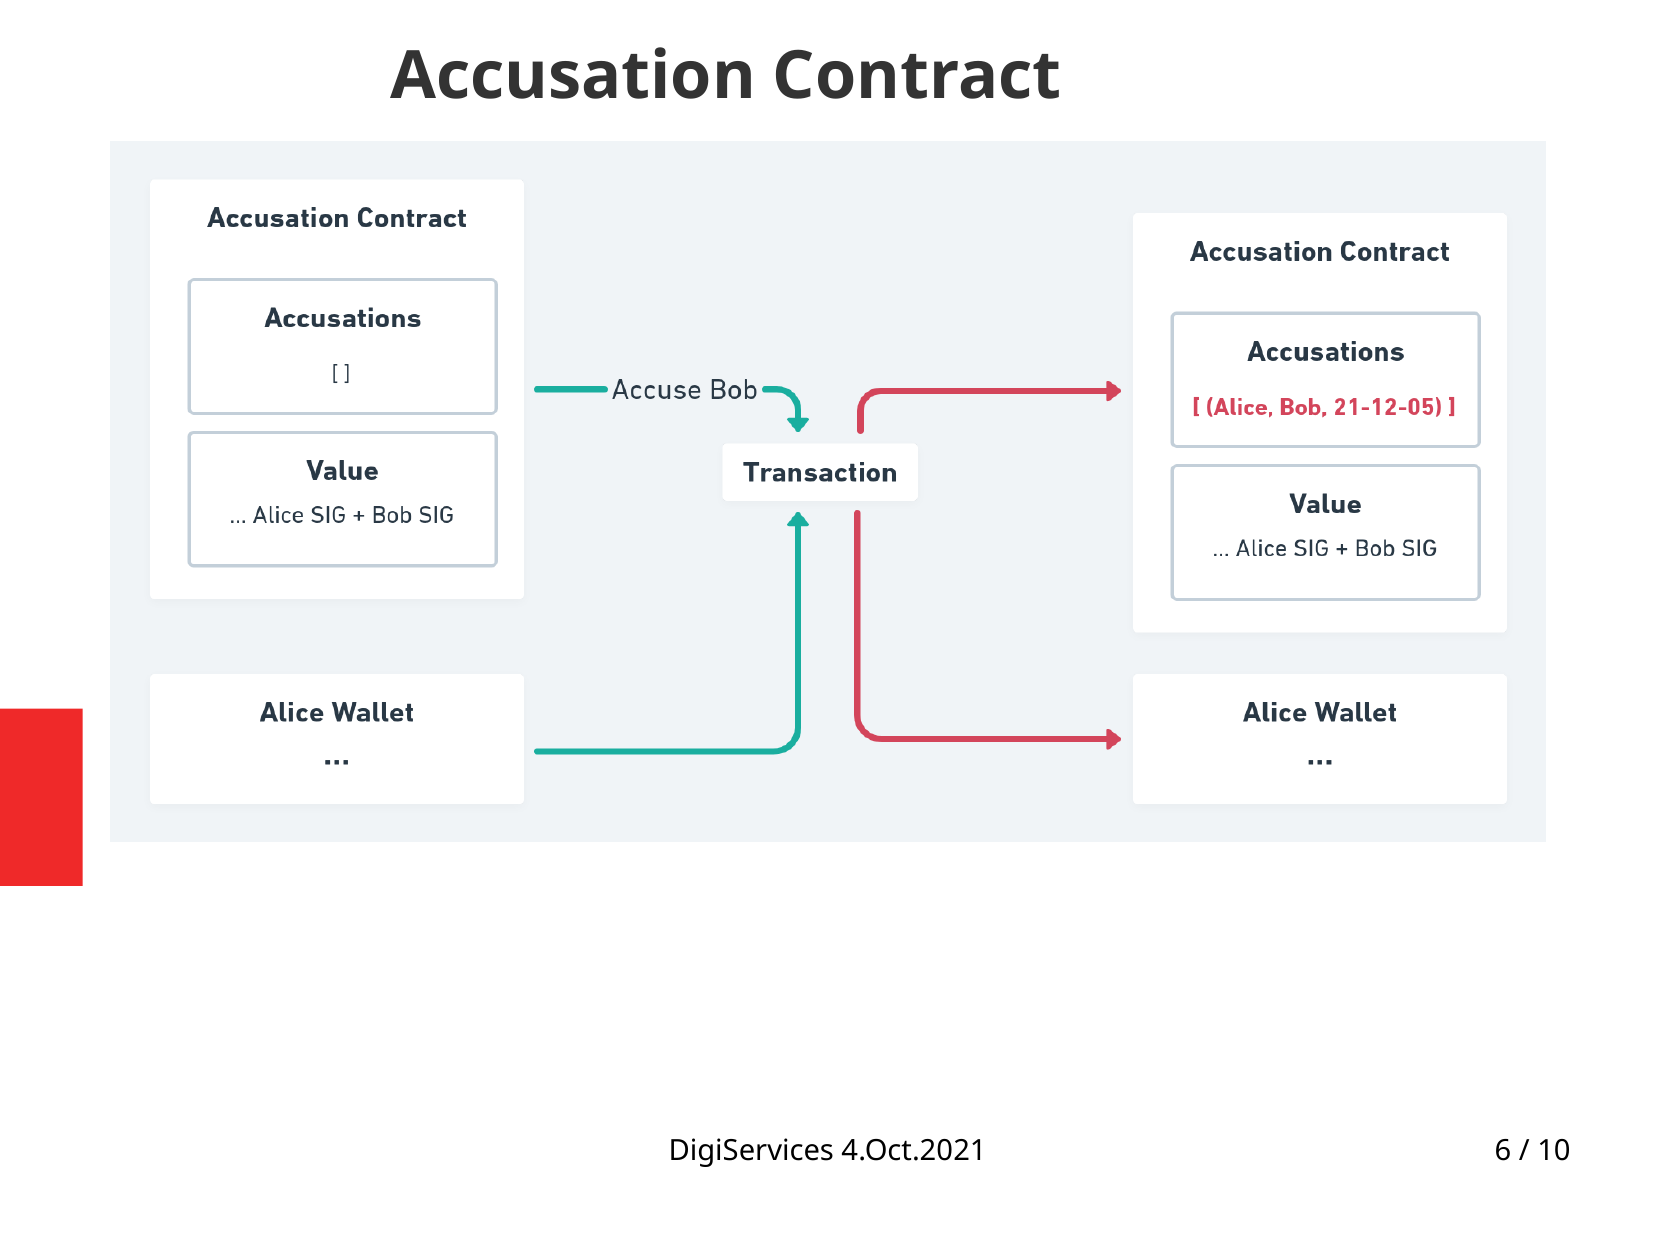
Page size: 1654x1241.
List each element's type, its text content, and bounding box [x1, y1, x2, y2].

picture [110, 141, 1546, 842]
title Accusation Contract [390, 0, 1291, 141]
